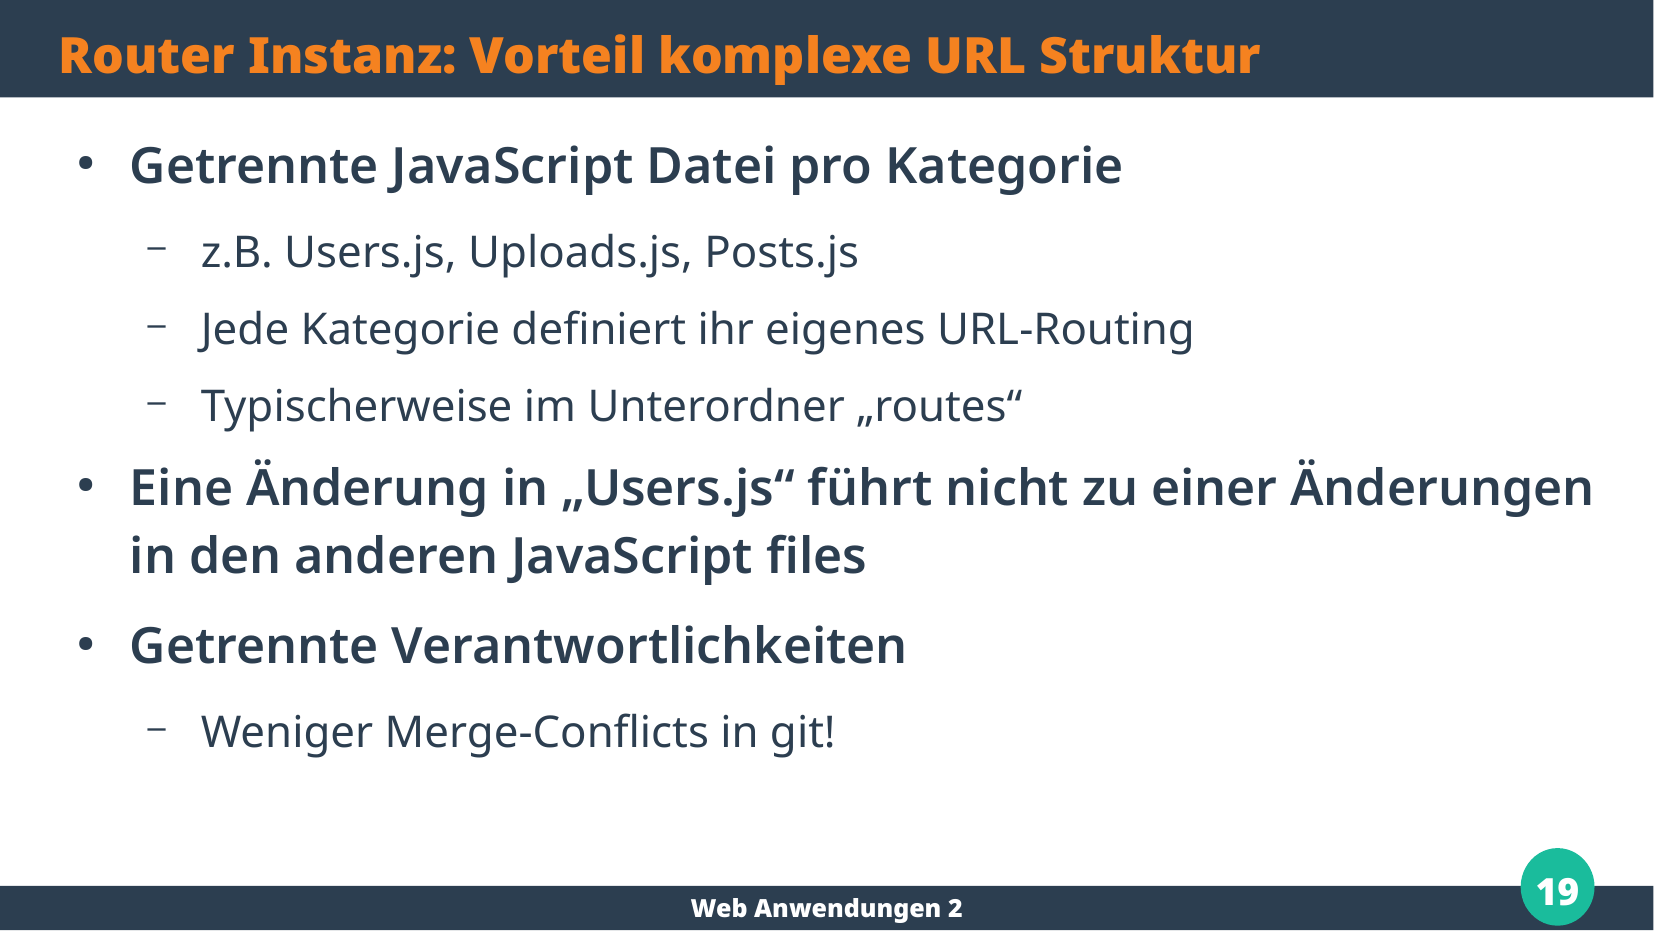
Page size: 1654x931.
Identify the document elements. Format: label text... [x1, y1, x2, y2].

title Router Instanz: Vorteil komplexe URL Struktur [59, 8, 1595, 89]
list Getrennte JavaScript Datei pro Kategorie z.B. Users.js, Uploads.js, Posts.js Jede Kategorie definiert ihr eigenes URL-Routing Typischerweise im Unterordner „routes“ Eine Änderung in „Users.js“ führt nicht zu einer Änderungen in den anderen JavaScript files Getrennte Verantwortlichkeiten Weniger Merge-Conflicts in git! [59, 129, 1595, 864]
